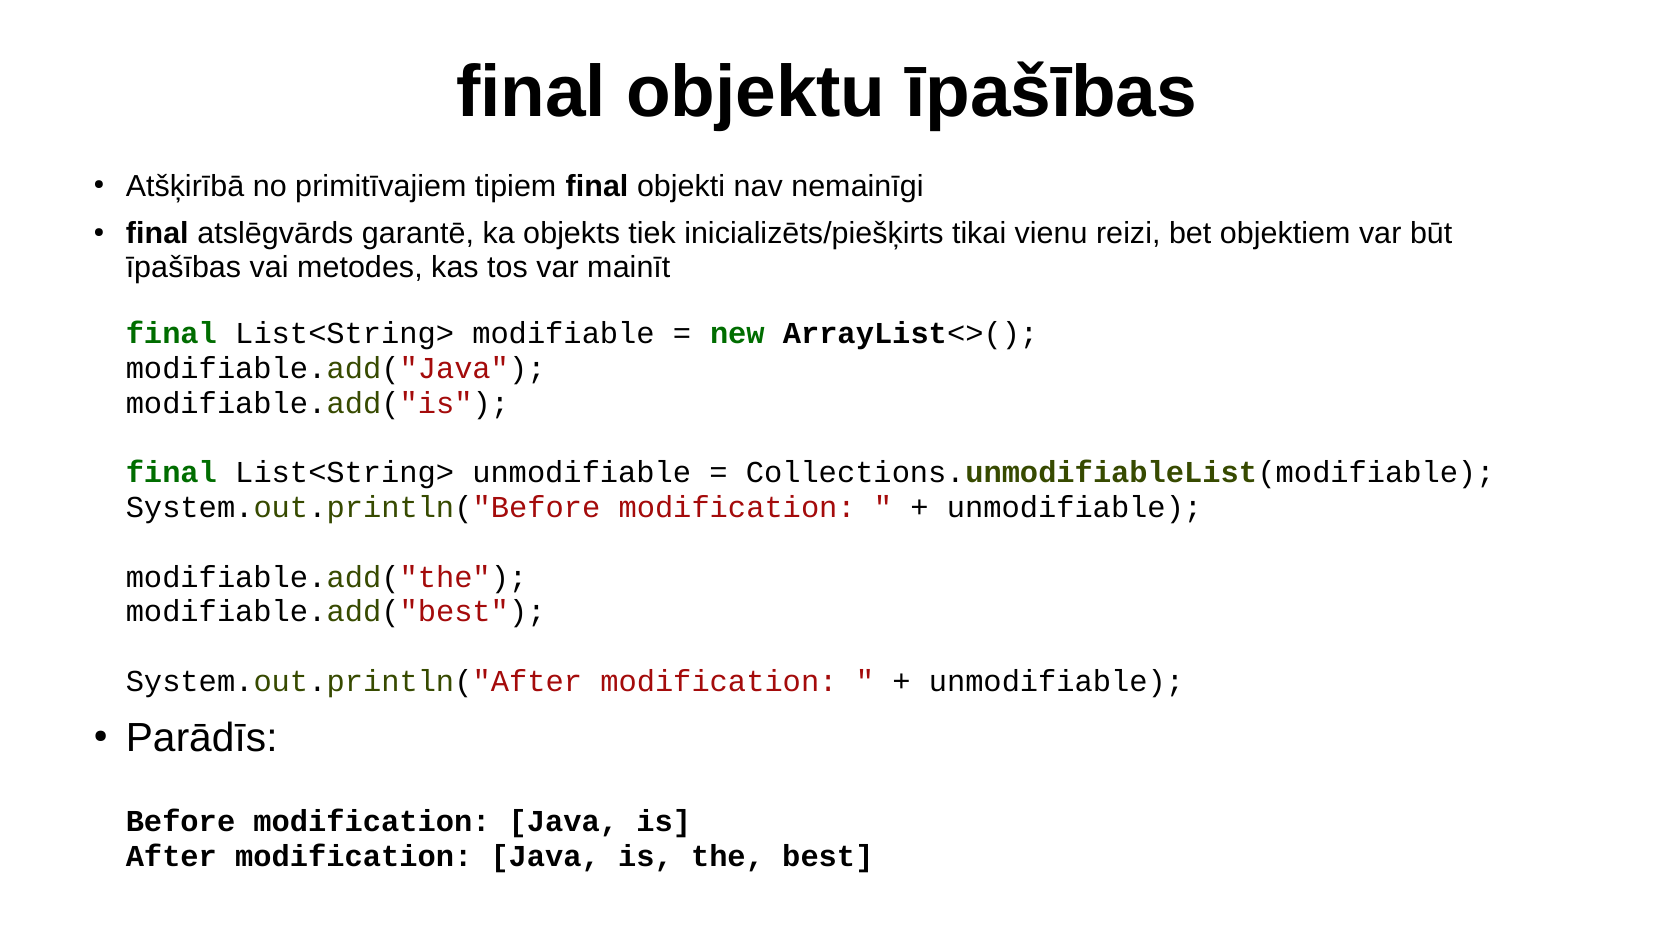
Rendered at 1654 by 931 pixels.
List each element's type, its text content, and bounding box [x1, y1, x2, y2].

list Atšķirībā no primitīvajiem tipiem final objekti nav nemainīgi final atslēgvārds garantē, ka objekts tiek inicializēts/piešķirts tikai vienu reizi, bet objektiem var būt īpašības vai metodes, kas tos var mainīt final List<String> modifiable = new ArrayList<>(); modifiable.add("Java"); modifiable.add("is"); final List<String> unmodifiable = Collections.unmodifiableList(modifiable); System.out.println("Before modification: " + unmodifiable); modifiable.add("the"); modifiable.add("best"); System.out.println("After modification: " + unmodifiable); Parādīs: Before modification: [Java, is] After modification: [Java, is, the, best] [82, 168, 1538, 889]
title final objektu īpašības [82, 37, 1571, 147]
